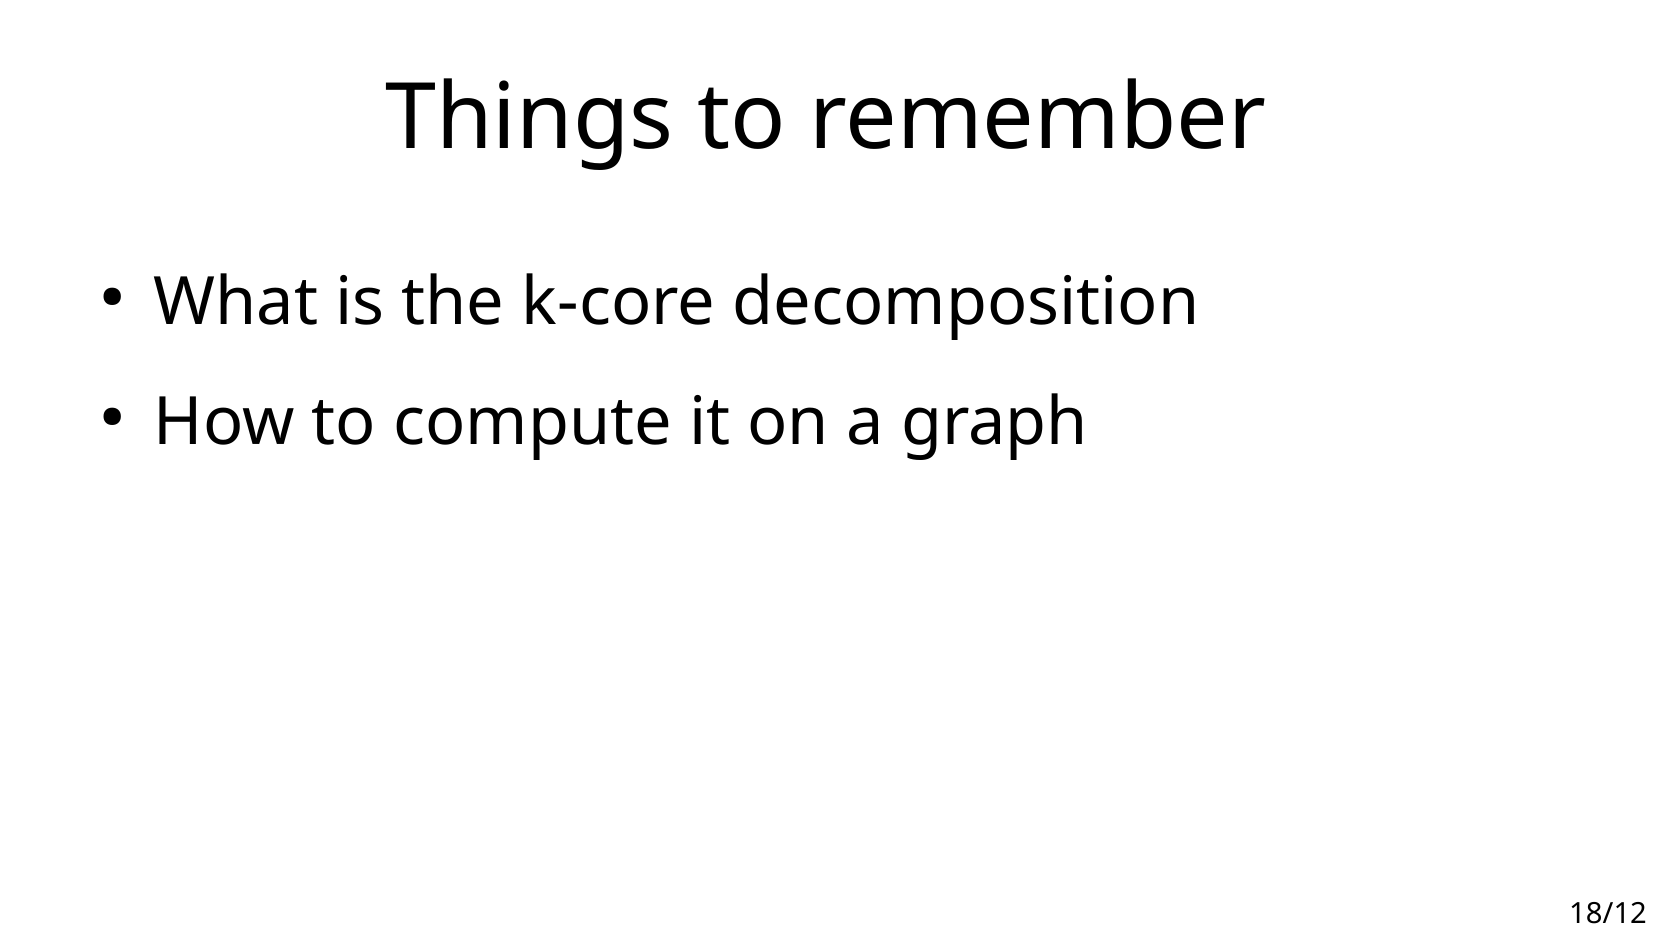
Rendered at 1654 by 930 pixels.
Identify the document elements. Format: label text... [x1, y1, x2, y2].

list What is the k-core decomposition How to compute it on a graph [82, 252, 1571, 793]
title Things to remember [82, 1, 1571, 225]
